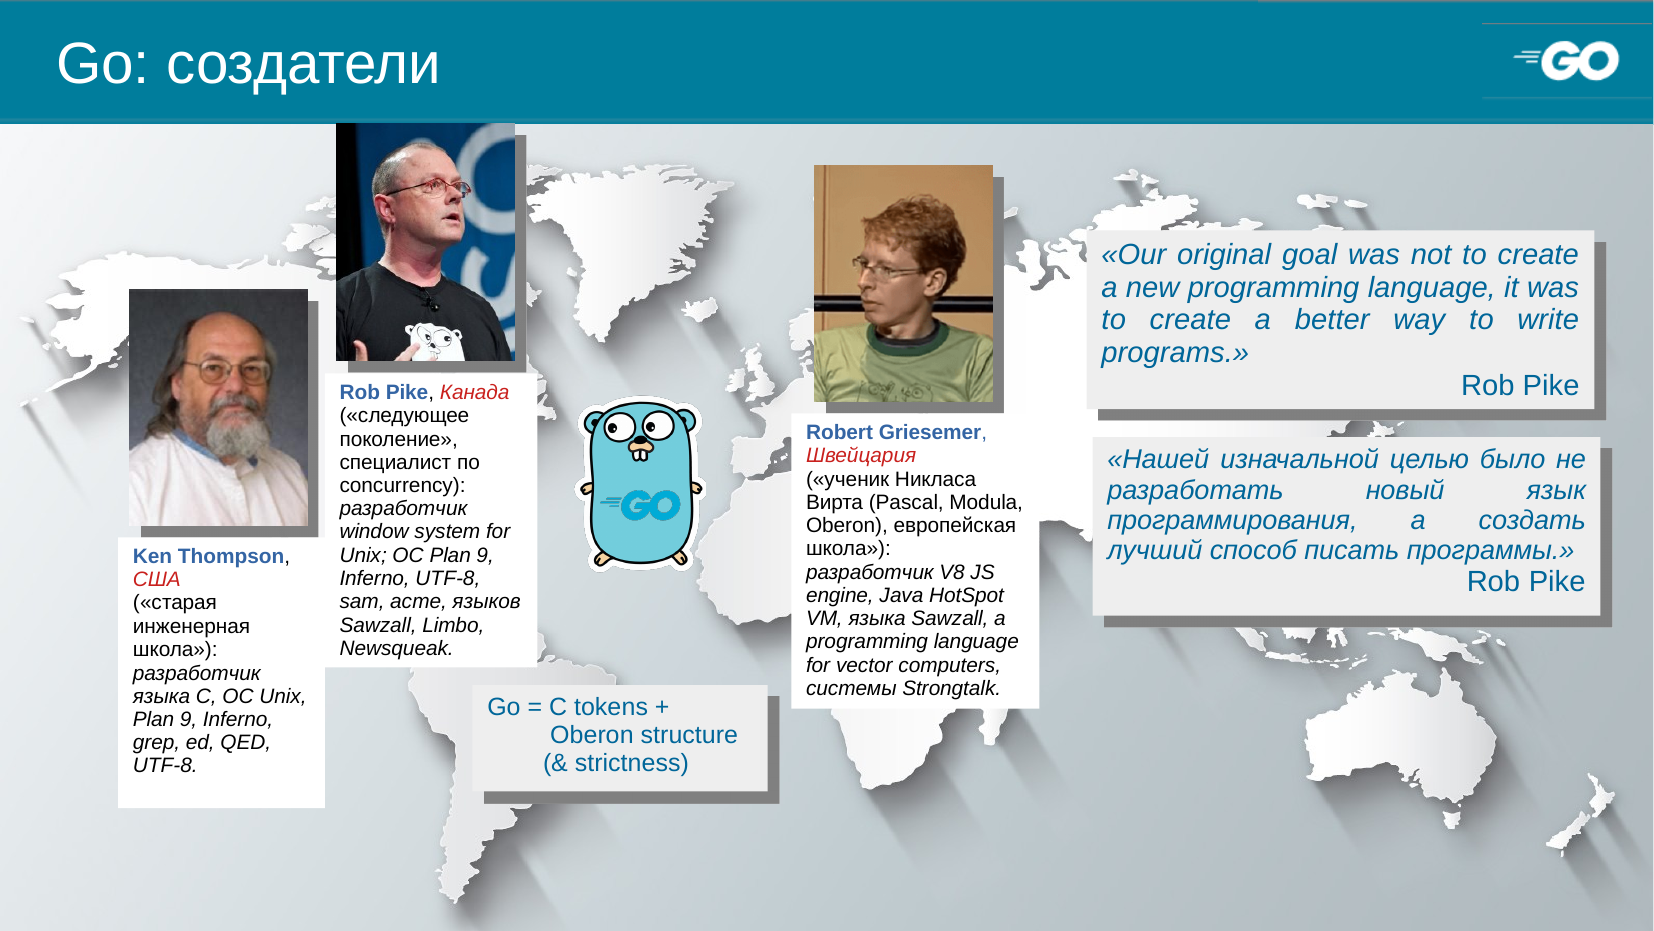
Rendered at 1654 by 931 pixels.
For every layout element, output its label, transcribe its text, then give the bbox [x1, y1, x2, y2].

picture [1542, 41, 1619, 81]
text_box Go = C tokens + Oberon structure (& strictness) [472, 685, 768, 792]
text_box Rob Pike, Канада («следующее поколение», специалист по concurrency): разработчик window system for Unix; ОС Plan 9, Inferno, UTF-8, sam, acme, языков Sawzall, Limbo, Newsqueak. [324, 373, 538, 668]
picture [0, 124, 1654, 931]
text_box «Нашей изначальной целью было не разработать новый язык программирования, а создать лучший способ писать программы.» Rob Pike [1092, 437, 1601, 616]
text_box Robert Griesemer, Швейцария («ученик Никласа Вирта (Pascal, Modula, Oberon), европейская школа»): разработчик V8 JS engine, Java HotSpot VM, языка Sawzall, a programming language for vector computers, системы Strongtalk. [791, 413, 1040, 709]
text_box Ken Thompson, США («старая инженерная школа»): разработчик языка C, ОС Unix, Plan 9, Inferno, grep, ed, QED, UTF-8. [118, 537, 325, 809]
text_box «Our original goal was not to create a new programming language, it was to create a better way to write programs.» Rob Pike [1086, 230, 1595, 410]
text_box Go: создатели [41, 23, 1495, 104]
